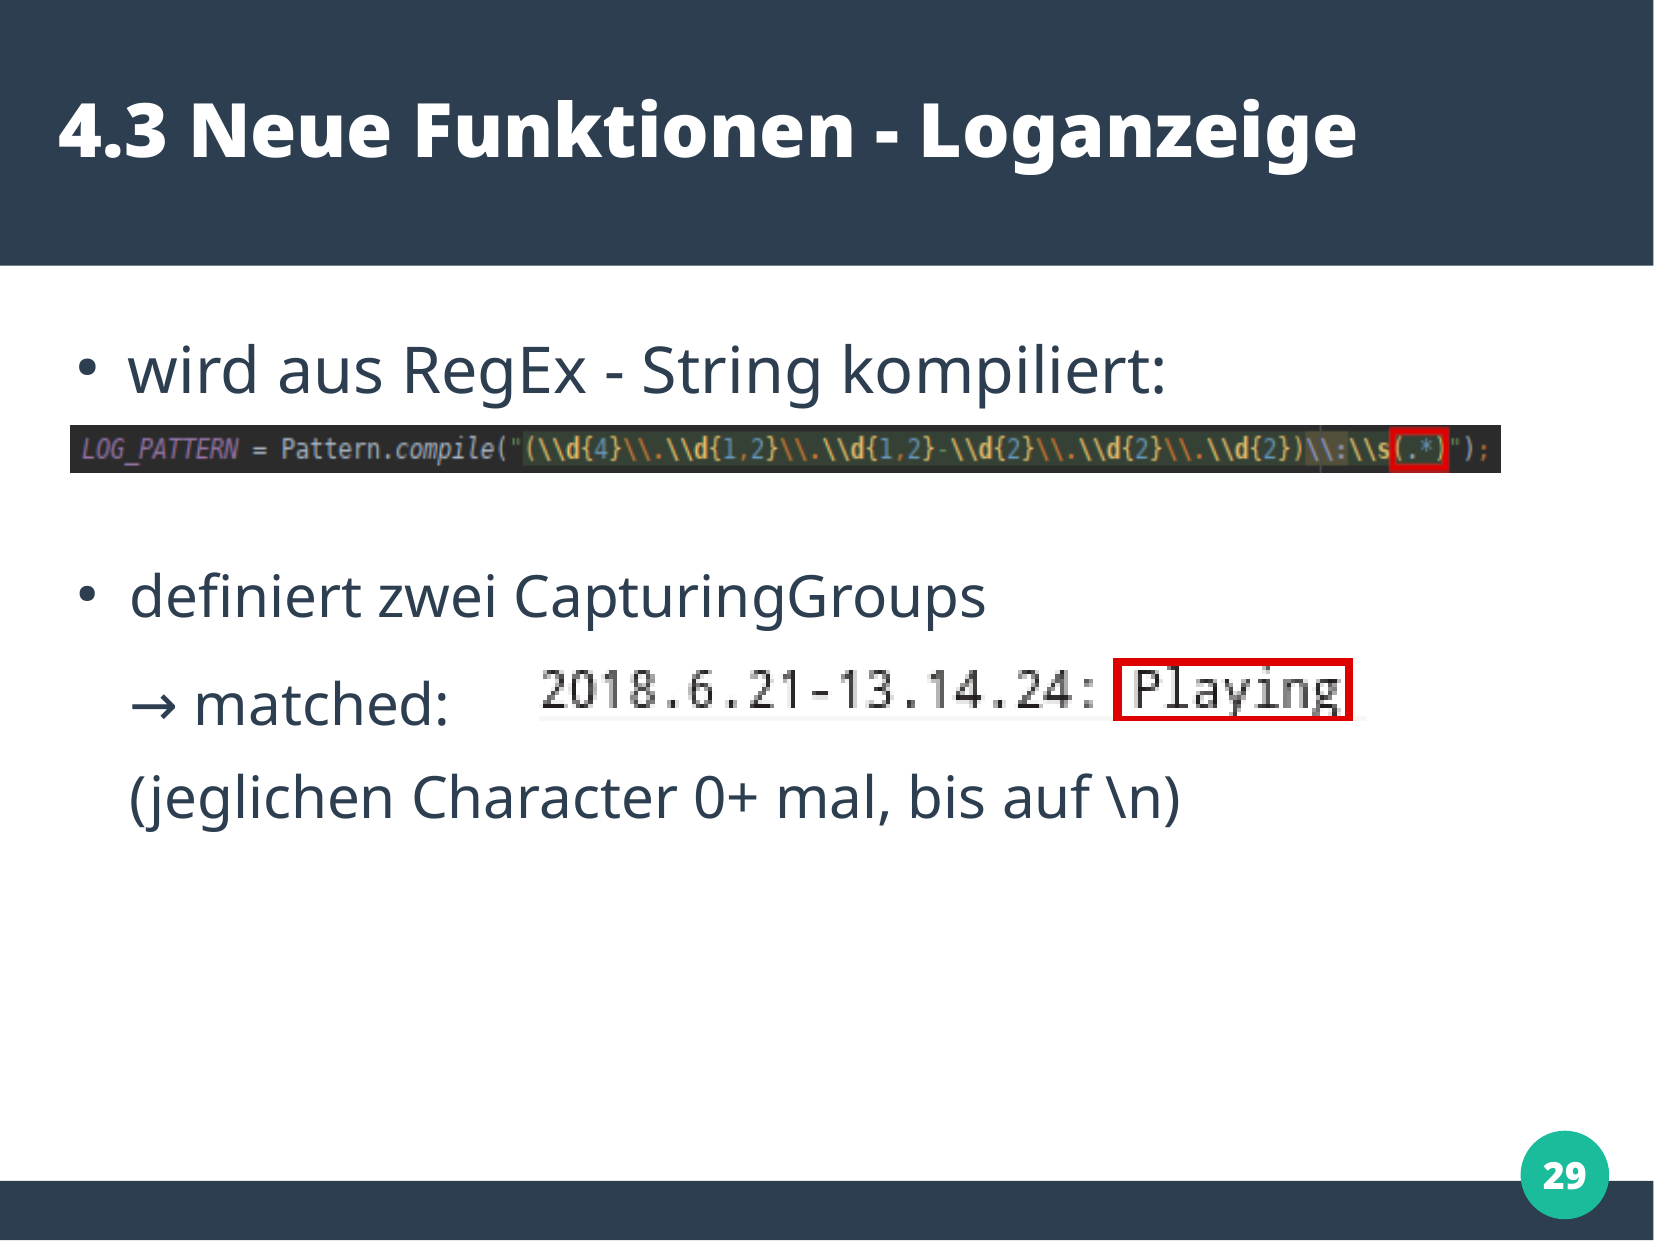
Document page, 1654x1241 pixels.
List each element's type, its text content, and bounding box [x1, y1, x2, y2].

list (jeglichen Character 0+ mal, bis auf \n) [59, 755, 1595, 1111]
list definiert zwei CapturingGroups → matched: [59, 555, 1619, 756]
title 4.3 Neue Funktionen - Loganzeige [58, 49, 1595, 207]
list wird aus RegEx - String kompiliert: [58, 324, 1595, 414]
picture [70, 425, 1501, 473]
picture [531, 658, 1366, 721]
